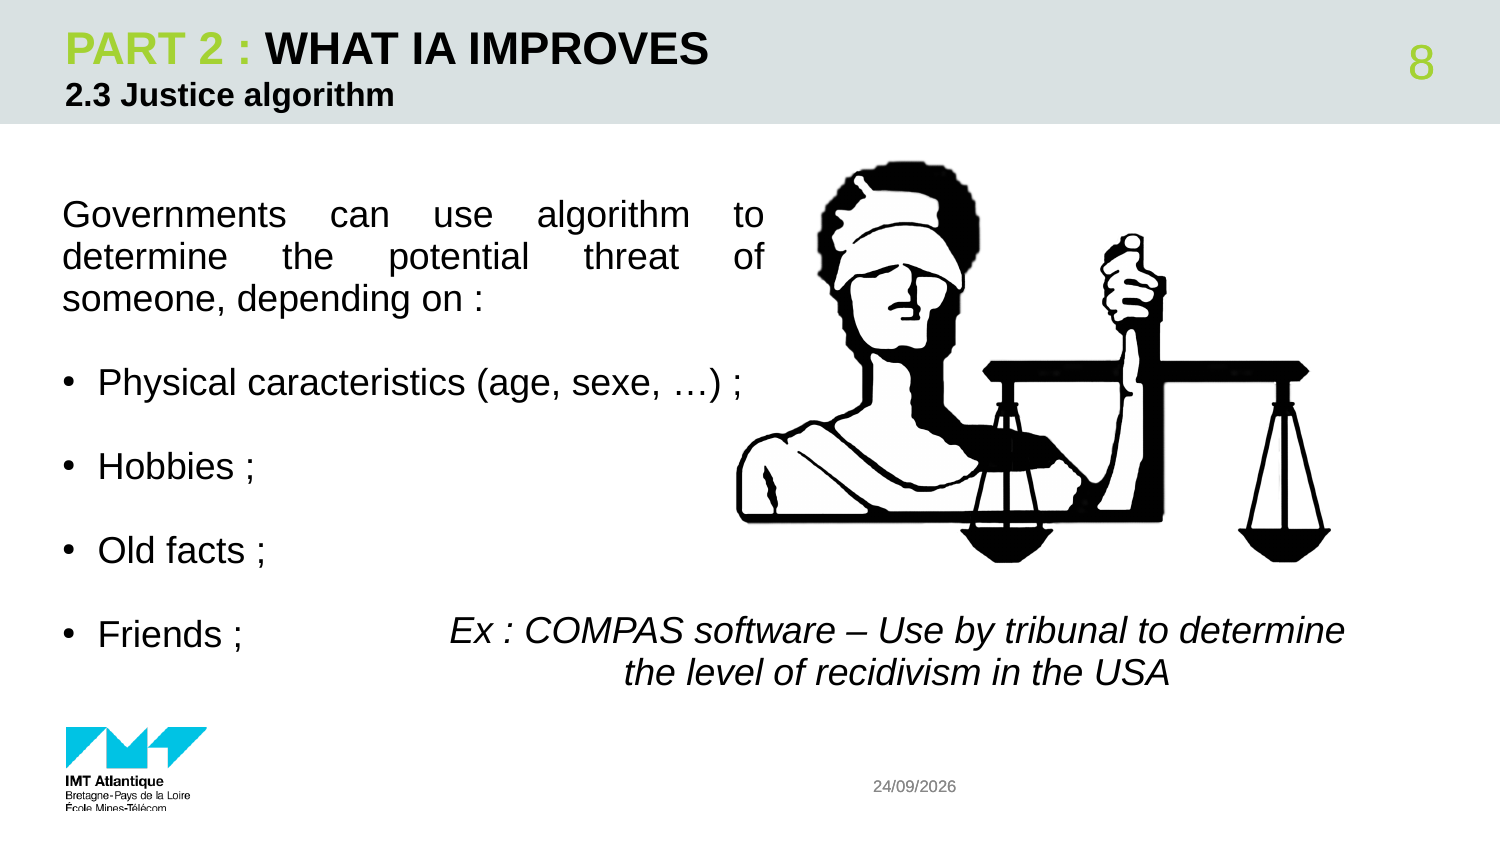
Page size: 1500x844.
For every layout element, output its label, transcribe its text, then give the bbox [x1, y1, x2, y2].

text_box Ex : COMPAS software – Use by tribunal to determine the level of recidivism in the USA [425, 602, 1371, 744]
slide_number <numéro> [1251, 35, 1437, 85]
text_box Governments can use algorithm to determine the potential threat of someone, depending on : Physical caracteristics (age, sexe, …) ; Hobbies ; Old facts ; Friends ; [47, 186, 780, 844]
picture [732, 153, 1331, 567]
list 2.3 Justice algorithm [64, 72, 1252, 118]
title PART 2 : what IA improves [64, 0, 1252, 72]
slide_number 15/04/2019 [873, 748, 1198, 797]
